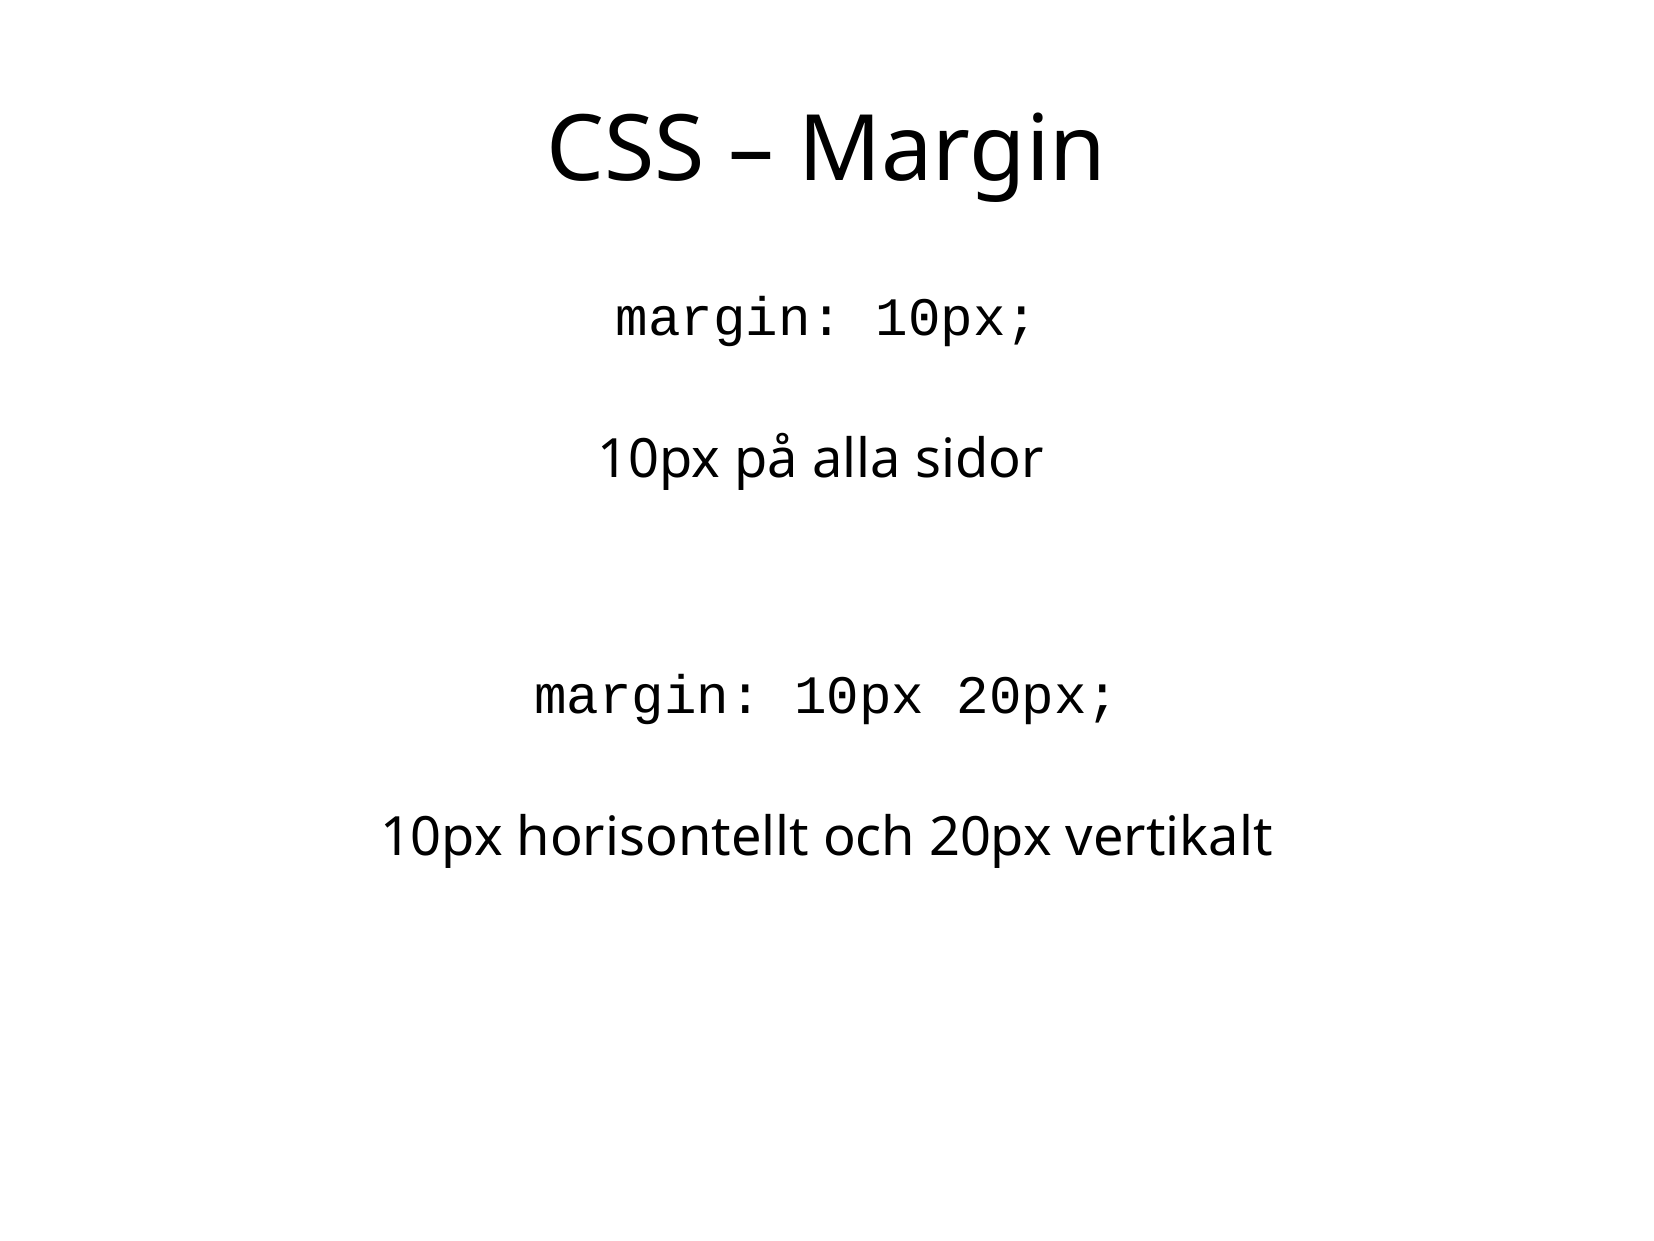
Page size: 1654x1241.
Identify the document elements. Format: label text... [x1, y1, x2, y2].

text_box 10px horisontellt och 20px vertikalt [360, 797, 1294, 853]
text_box margin: 10px 20px; [318, 668, 1335, 731]
subtitle margin: 10px; [389, 290, 1264, 353]
text_box 10px på alla sidor [354, 419, 1288, 475]
title CSS – Margin [82, 40, 1571, 249]
